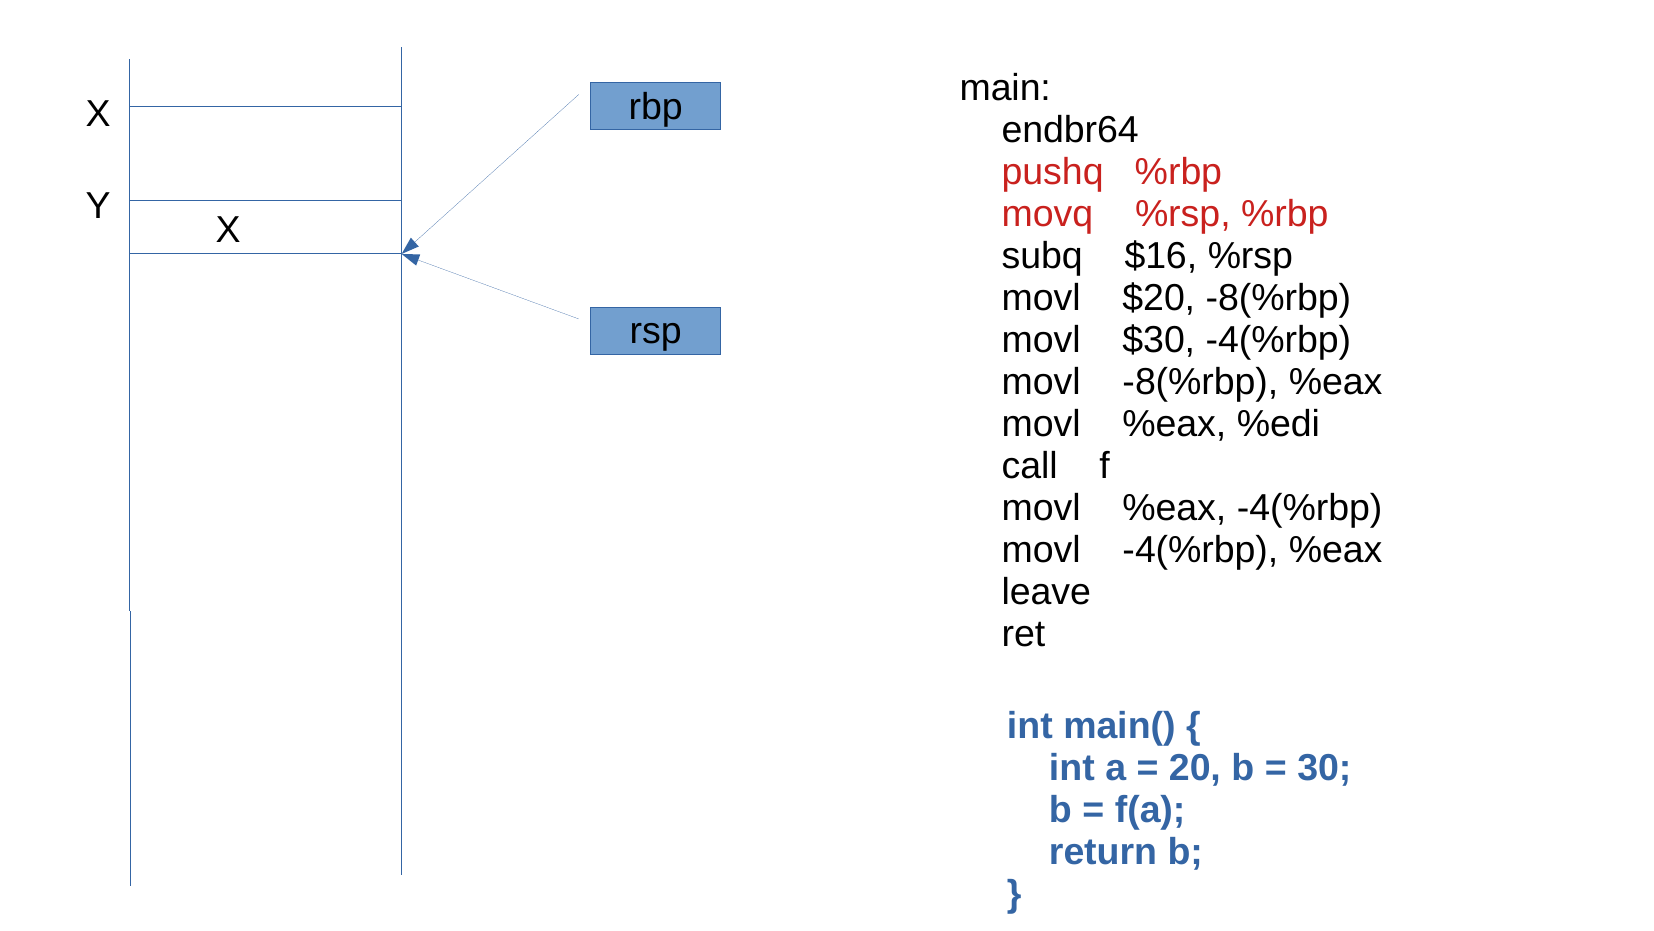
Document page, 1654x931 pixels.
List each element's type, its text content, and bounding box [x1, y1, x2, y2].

text_box X [70, 84, 190, 142]
text_box X [200, 254, 319, 258]
text_box int main() { int a = 20, b = 30; b = f(a); return b; } [992, 696, 1446, 922]
text_box Y [70, 177, 190, 234]
text_box main: endbr64 pushq %rbp movq %rsp, %rbp subq $16, %rsp movl $20, -8(%rbp) movl $30, -4(%rbp) movl -8(%rbp), %eax movl %eax, %edi call f movl %eax, -4(%rbp) movl -4(%rbp), %eax leave ret [944, 59, 1607, 662]
text_box rbp [590, 82, 721, 130]
text_box rsp [590, 307, 721, 355]
text_box X [200, 200, 319, 253]
